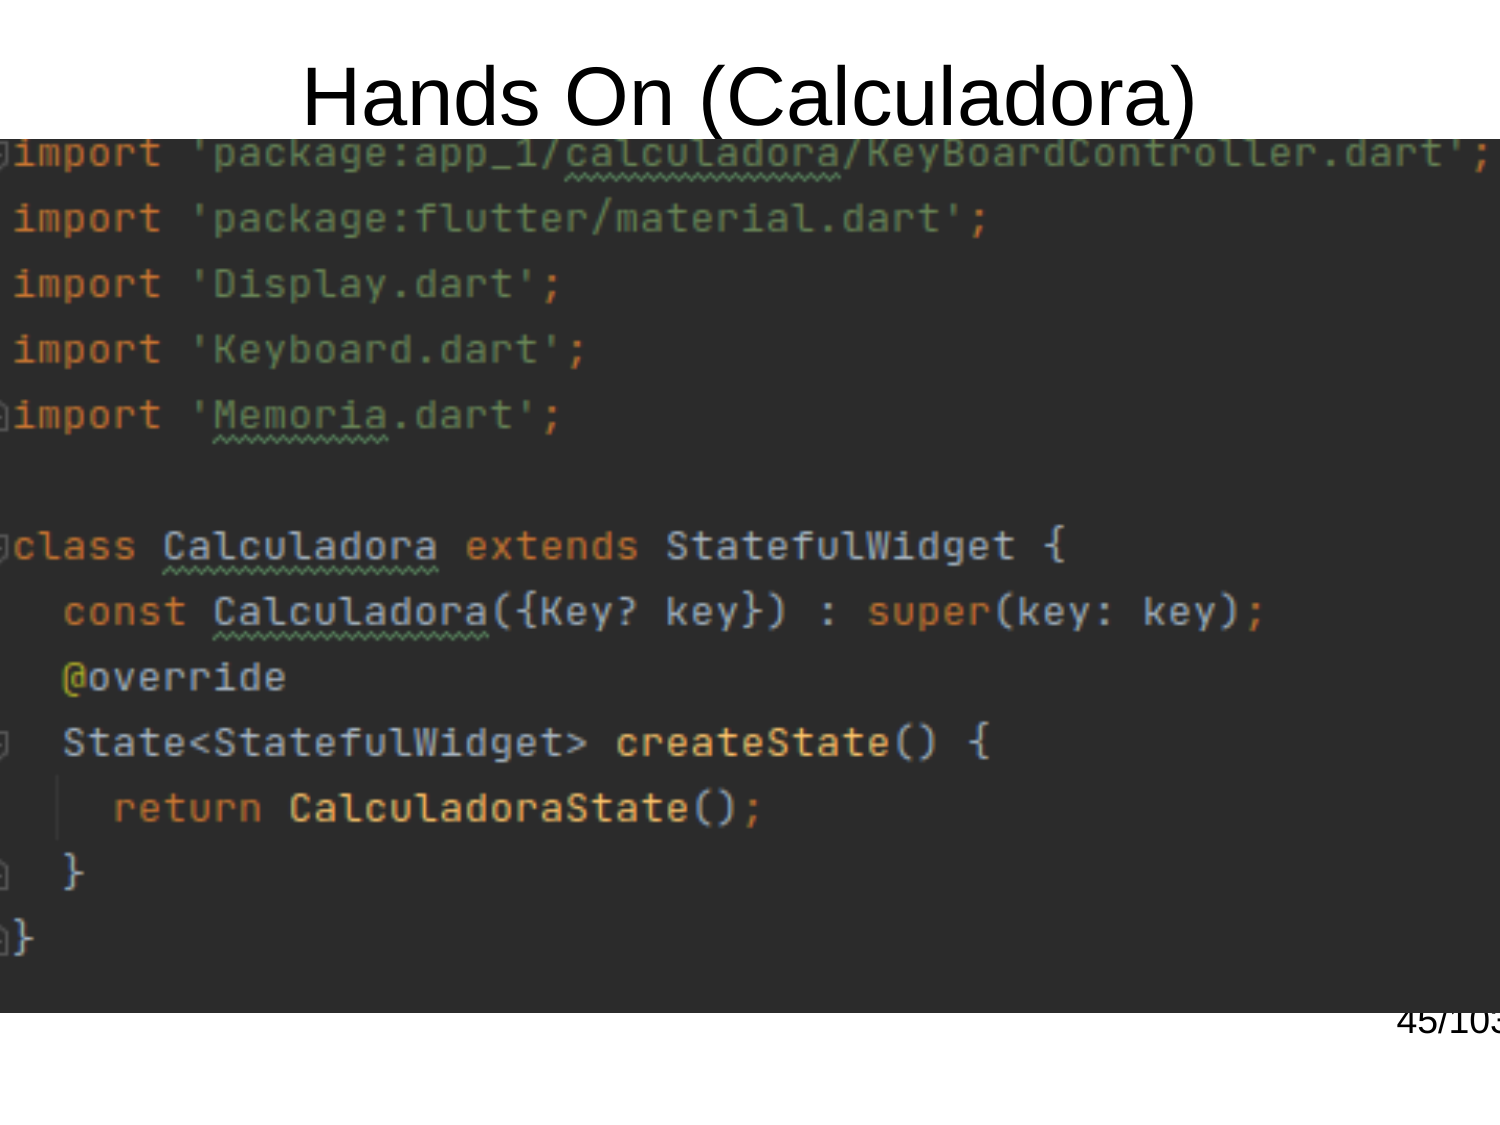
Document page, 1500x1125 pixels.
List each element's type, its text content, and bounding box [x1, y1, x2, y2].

picture [0, 139, 1500, 1013]
text_box Hands On (Calculadora) [74, 30, 1425, 139]
